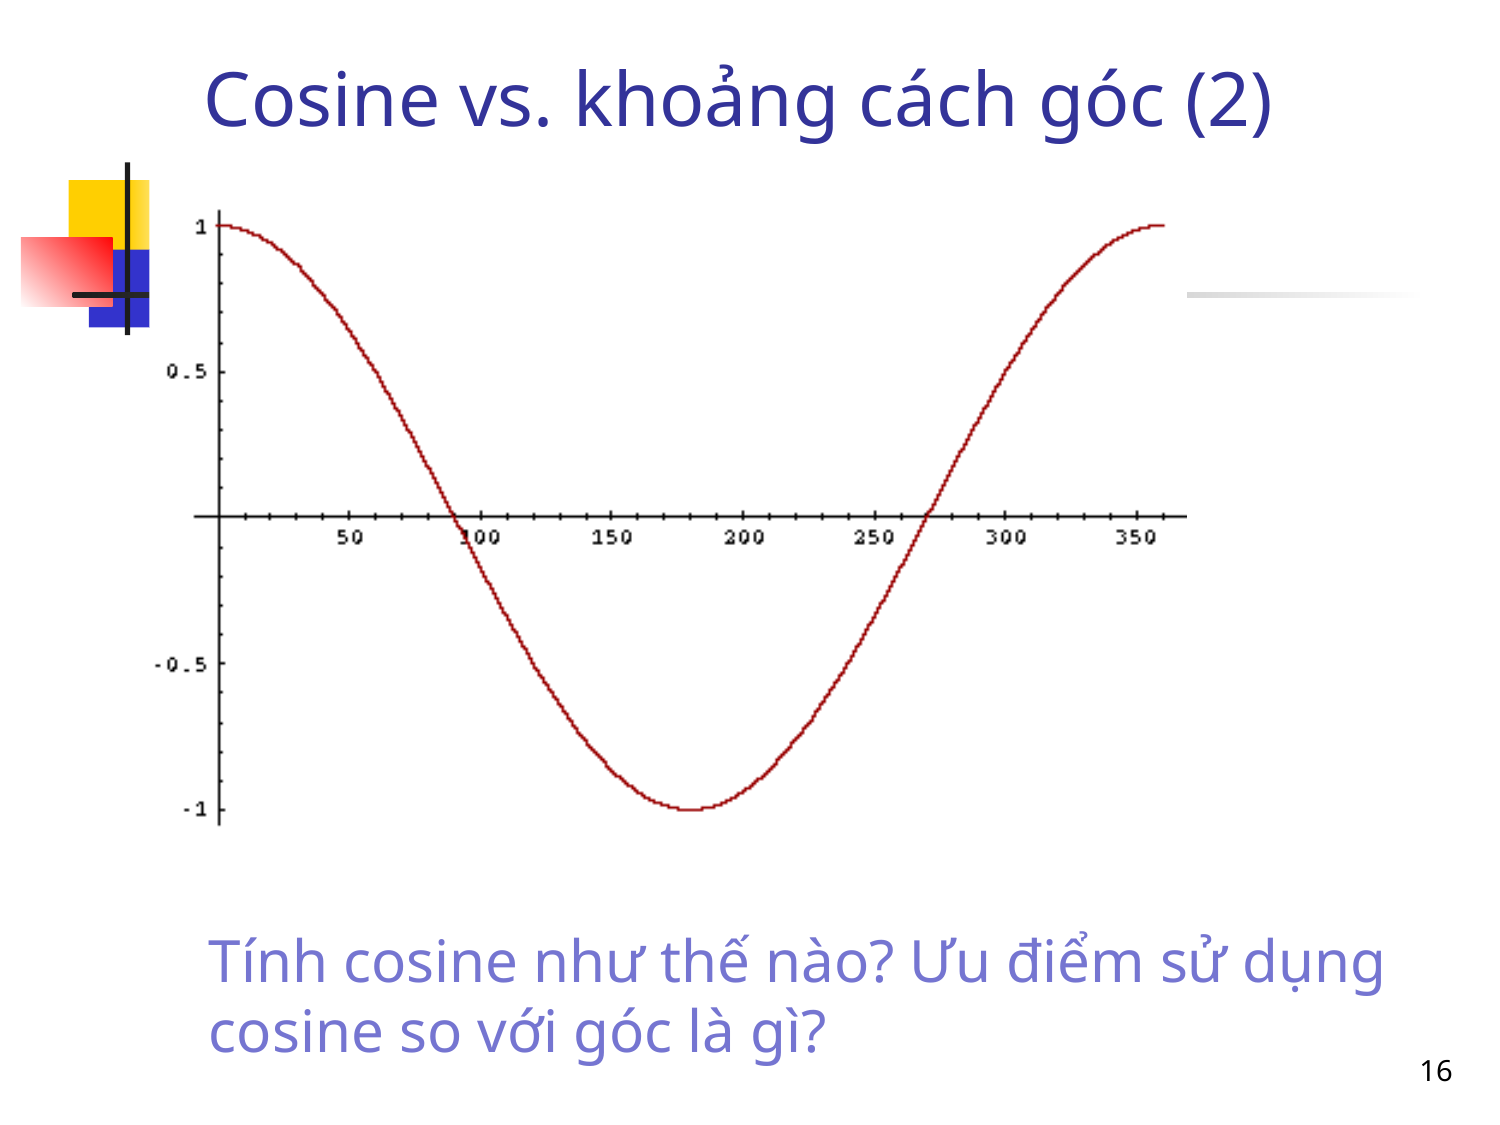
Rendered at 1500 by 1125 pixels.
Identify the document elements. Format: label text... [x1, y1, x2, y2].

title Cosine vs. khoảng cách góc (2) [188, 35, 1468, 149]
picture [149, 172, 1187, 865]
slide_number <number> [1155, 1024, 1468, 1100]
list Tính cosine như thế nào? Ưu điểm sử dụng cosine so với góc là gì? [193, 916, 1469, 1083]
